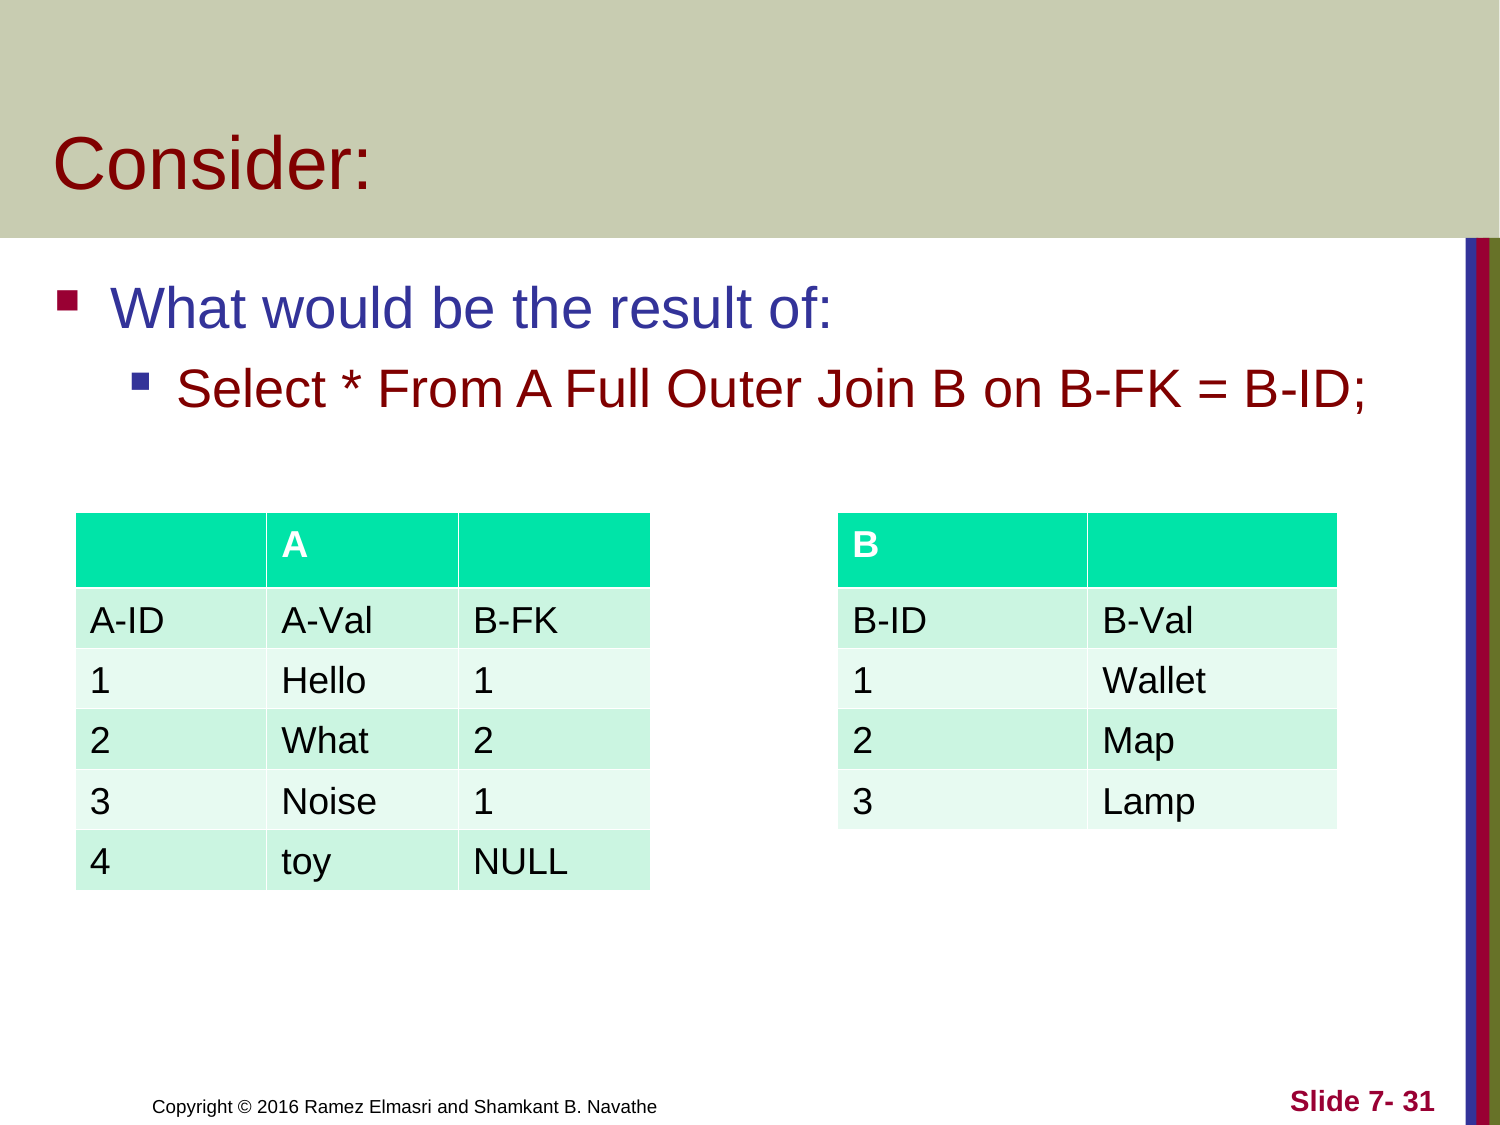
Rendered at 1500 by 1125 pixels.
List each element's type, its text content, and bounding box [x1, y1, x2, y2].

table_cell 1 [838, 649, 1087, 708]
table_cell Noise [267, 770, 458, 829]
table_cell A-Val [267, 589, 458, 648]
table_cell 3 [838, 770, 1087, 829]
title Consider: [37, 49, 1317, 213]
table_cell Map [1088, 709, 1337, 769]
table_header [1088, 513, 1337, 587]
table_cell 1 [76, 649, 266, 708]
table_header A [267, 513, 458, 587]
table_header [459, 513, 650, 587]
table_cell Wallet [1088, 649, 1337, 708]
table_header B [838, 513, 1087, 587]
table_cell B-ID [838, 589, 1087, 648]
table_cell 3 [76, 770, 266, 829]
table_cell B-FK [459, 589, 650, 648]
text_box Slide 7- <number> [1137, 1050, 1450, 1125]
table_cell A-ID [76, 589, 266, 648]
table_cell toy [267, 830, 458, 890]
table_cell 2 [76, 709, 266, 769]
list What would be the result of: Select * From A Full Outer Join B on B-FK = B-ID; [39, 262, 1388, 438]
table_cell What [267, 709, 458, 769]
table_cell Hello [267, 649, 458, 708]
table_cell 4 [76, 830, 266, 890]
table_cell 2 [838, 709, 1087, 769]
table_cell 2 [459, 709, 650, 769]
table_header [76, 513, 266, 587]
table_cell Lamp [1088, 770, 1337, 829]
table_cell NULL [459, 830, 650, 890]
table_cell B-Val [1088, 589, 1337, 648]
table_cell 1 [459, 649, 650, 708]
table_cell 1 [459, 770, 650, 829]
